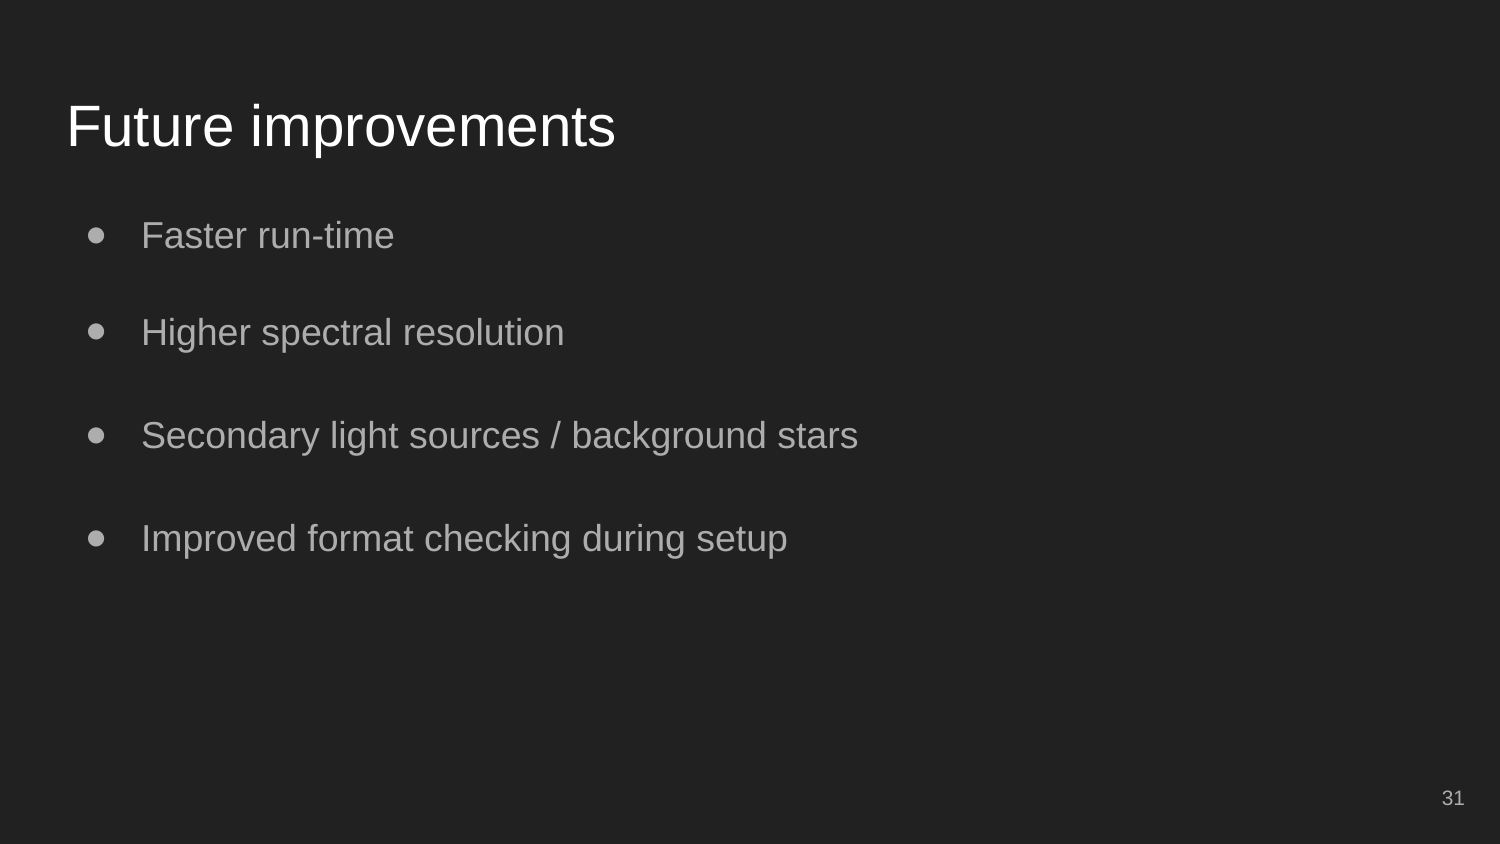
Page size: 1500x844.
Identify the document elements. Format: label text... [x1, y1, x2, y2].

list Faster run-time Higher spectral resolution Secondary light sources / background stars Improved format checking during setup [51, 189, 1449, 750]
slide_number <number> [1389, 764, 1480, 830]
title Future improvements [51, 72, 1449, 167]
